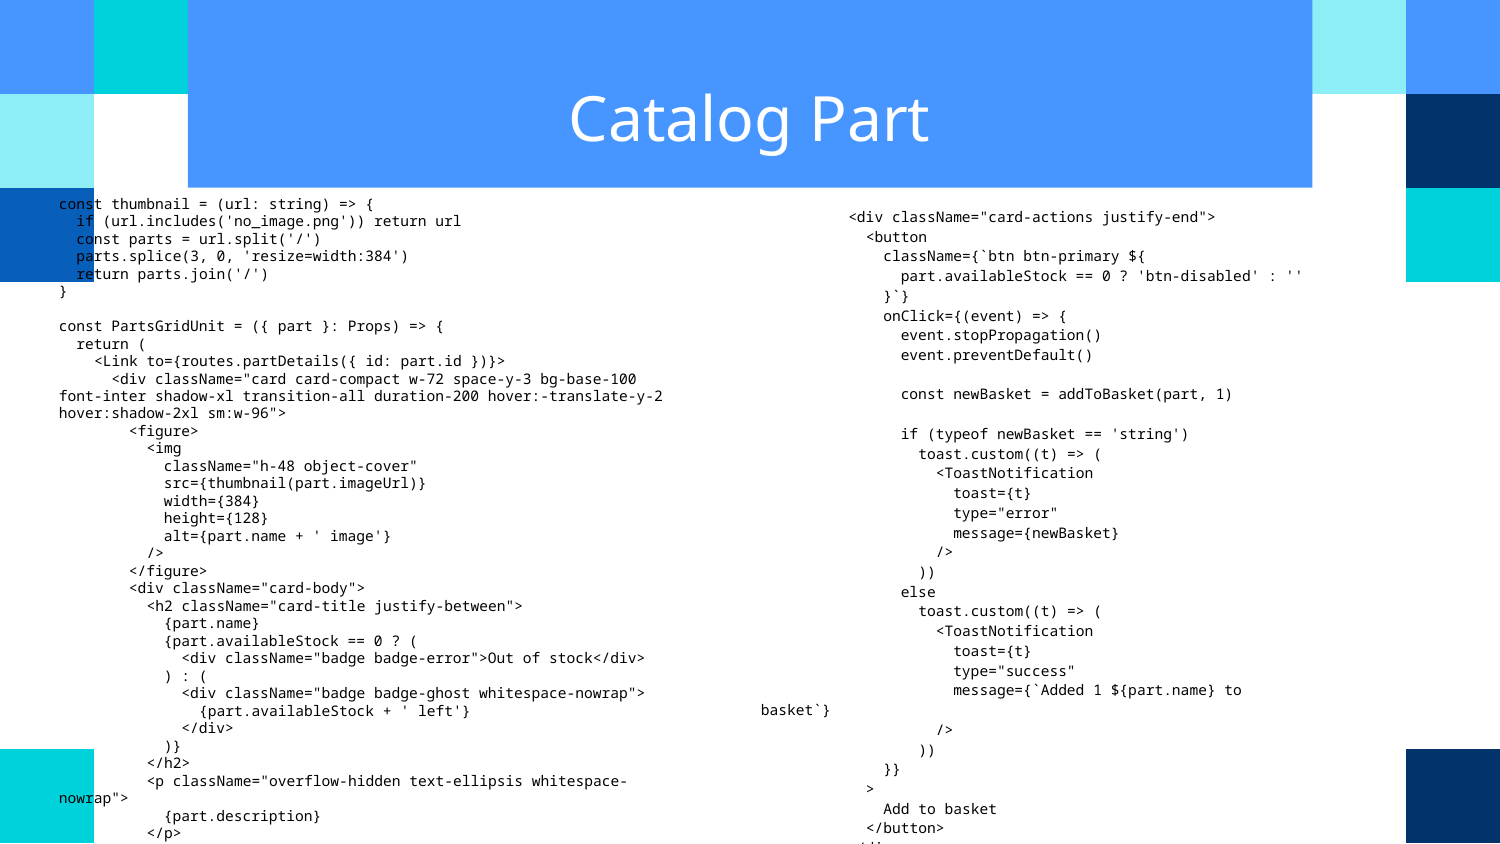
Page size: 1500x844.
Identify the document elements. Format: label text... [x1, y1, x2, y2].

text_box <div className="card-actions justify-end"> <button className={`btn btn-primary ${ part.availableStock == 0 ? 'btn-disabled' : '' }`} onClick={(event) => { event.stopPropagation() event.preventDefault() const newBasket = addToBasket(part, 1) if (typeof newBasket == 'string') toast.custom((t) => ( <ToastNotification toast={t} type="error" message={newBasket} /> )) else toast.custom((t) => ( <ToastNotification toast={t} type="success" message={`Added 1 ${part.name} to basket`} /> )) }} > Add to basket </button> </div> </div> </div> </Link> ) } [746, 199, 1320, 844]
subtitle const thumbnail = (url: string) => { if (url.includes('no_image.png')) return url const parts = url.split('/') parts.splice(3, 0, 'resize=width:384') return parts.join('/') } const PartsGridUnit = ({ part }: Props) => { return ( <Link to={routes.partDetails({ id: part.id })}> <div className="card card-compact w-72 space-y-3 bg-base-100 font-inter shadow-xl transition-all duration-200 hover:-translate-y-2 hover:shadow-2xl sm:w-96"> <figure> <img className="h-48 object-cover" src={thumbnail(part.imageUrl)} width={384} height={128} alt={part.name + ' image'} /> </figure> <div className="card-body"> <h2 className="card-title justify-between"> {part.name} {part.availableStock == 0 ? ( <div className="badge badge-error">Out of stock</div> ) : ( <div className="badge badge-ghost whitespace-nowrap"> {part.availableStock + ' left'} </div> )} </h2> <p className="overflow-hidden text-ellipsis whitespace-nowrap"> {part.description} </p> [0, 179, 747, 827]
title Catalog Part [187, 0, 1313, 188]
